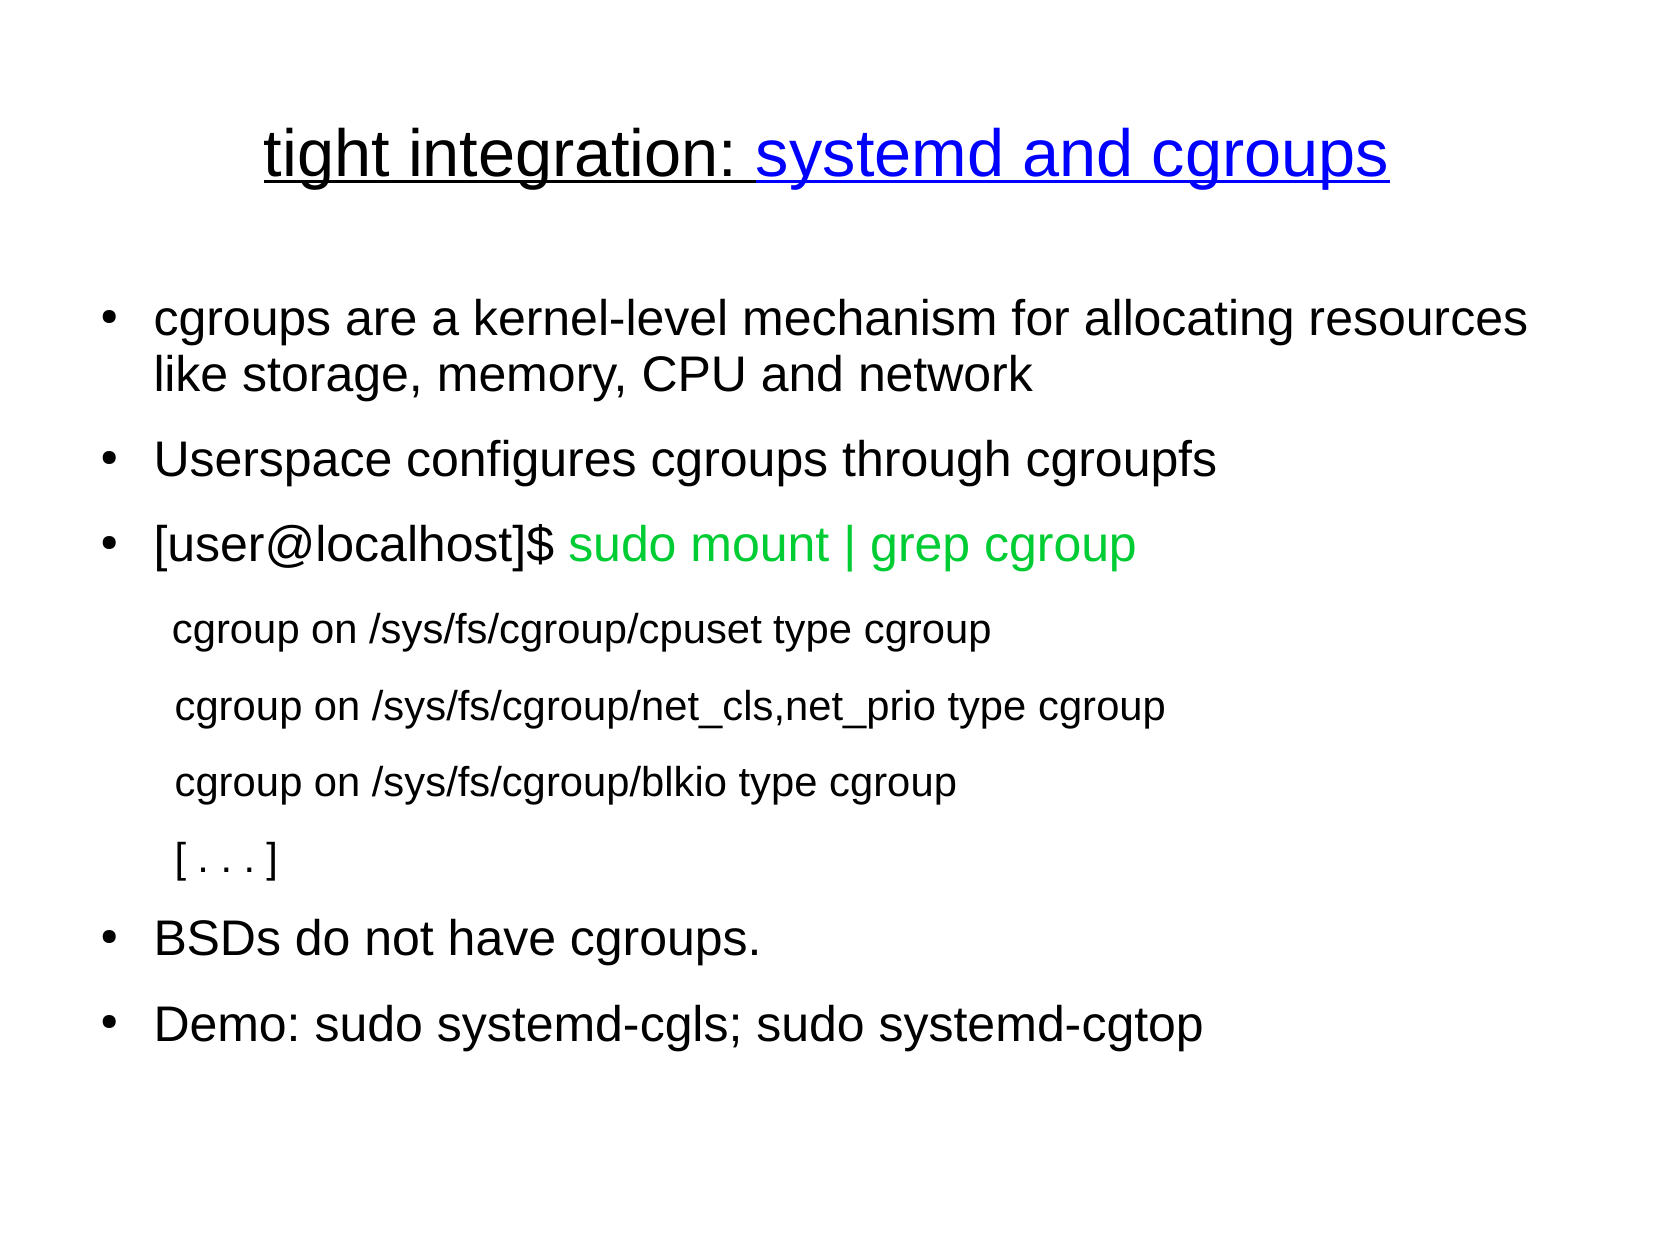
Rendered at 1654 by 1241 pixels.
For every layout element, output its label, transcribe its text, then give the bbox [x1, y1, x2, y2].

title tight integration: systemd and cgroups [82, 49, 1571, 257]
list cgroups are a kernel-level mechanism for allocating resources like storage, memory, CPU and network Userspace configures cgroups through cgroupfs [user@localhost]$ sudo mount | grep cgroup cgroup on /sys/fs/cgroup/cpuset type cgroup cgroup on /sys/fs/cgroup/net_cls,net_prio type cgroup cgroup on /sys/fs/cgroup/blkio type cgroup [ . . . ] BSDs do not have cgroups. Demo: sudo systemd-cgls; sudo systemd-cgtop [82, 290, 1571, 1010]
